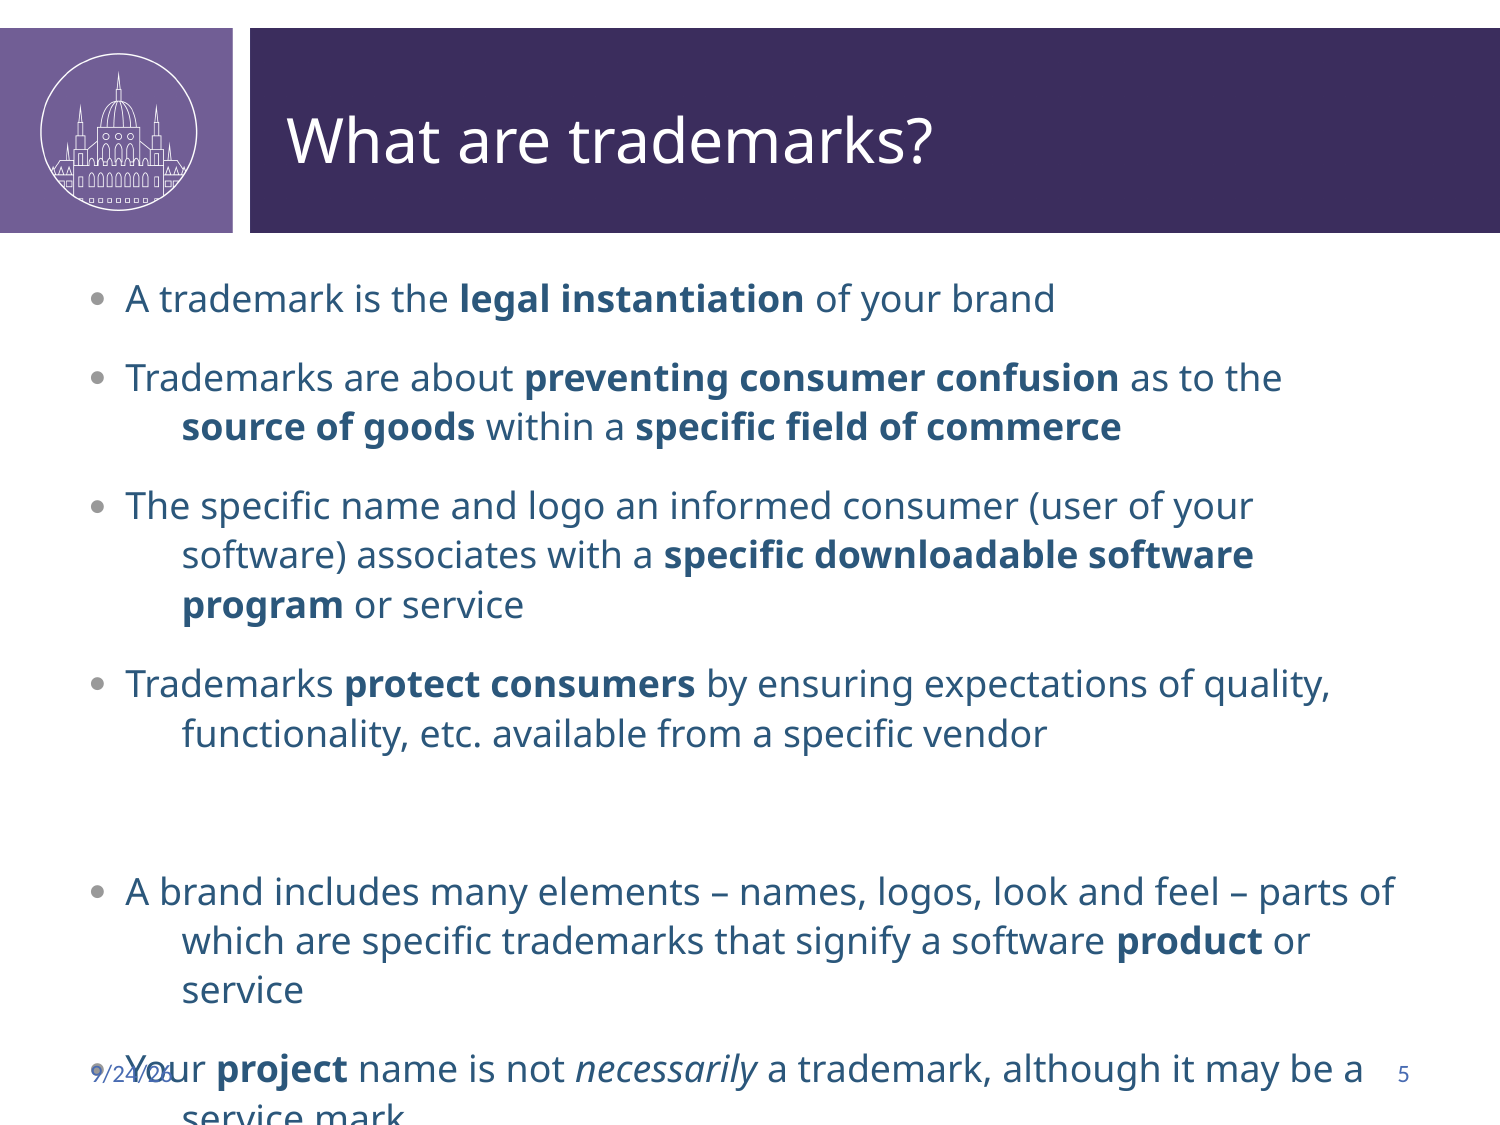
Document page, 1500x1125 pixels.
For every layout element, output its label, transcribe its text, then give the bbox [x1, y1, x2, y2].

footer [512, 1042, 988, 1103]
picture [0, 28, 1500, 233]
slide_number <number> [1074, 1042, 1425, 1103]
title What are trademarks? [271, 45, 1468, 233]
slide_number 11/17/14 [75, 1042, 425, 1103]
list A trademark is the legal instantiation of your brand Trademarks are about preventing consumer confusion as to the source of goods within a specific field of commerce The specific name and logo an informed consumer (user of your software) associates with a specific downloadable software program or service Trademarks protect consumers by ensuring expectations of quality, functionality, etc. available from a specific vendor A brand includes many elements – names, logos, look and feel – parts of which are specific trademarks that signify a software product or service Your project name is not necessarily a trademark, although it may be a service mark [75, 262, 1425, 1005]
